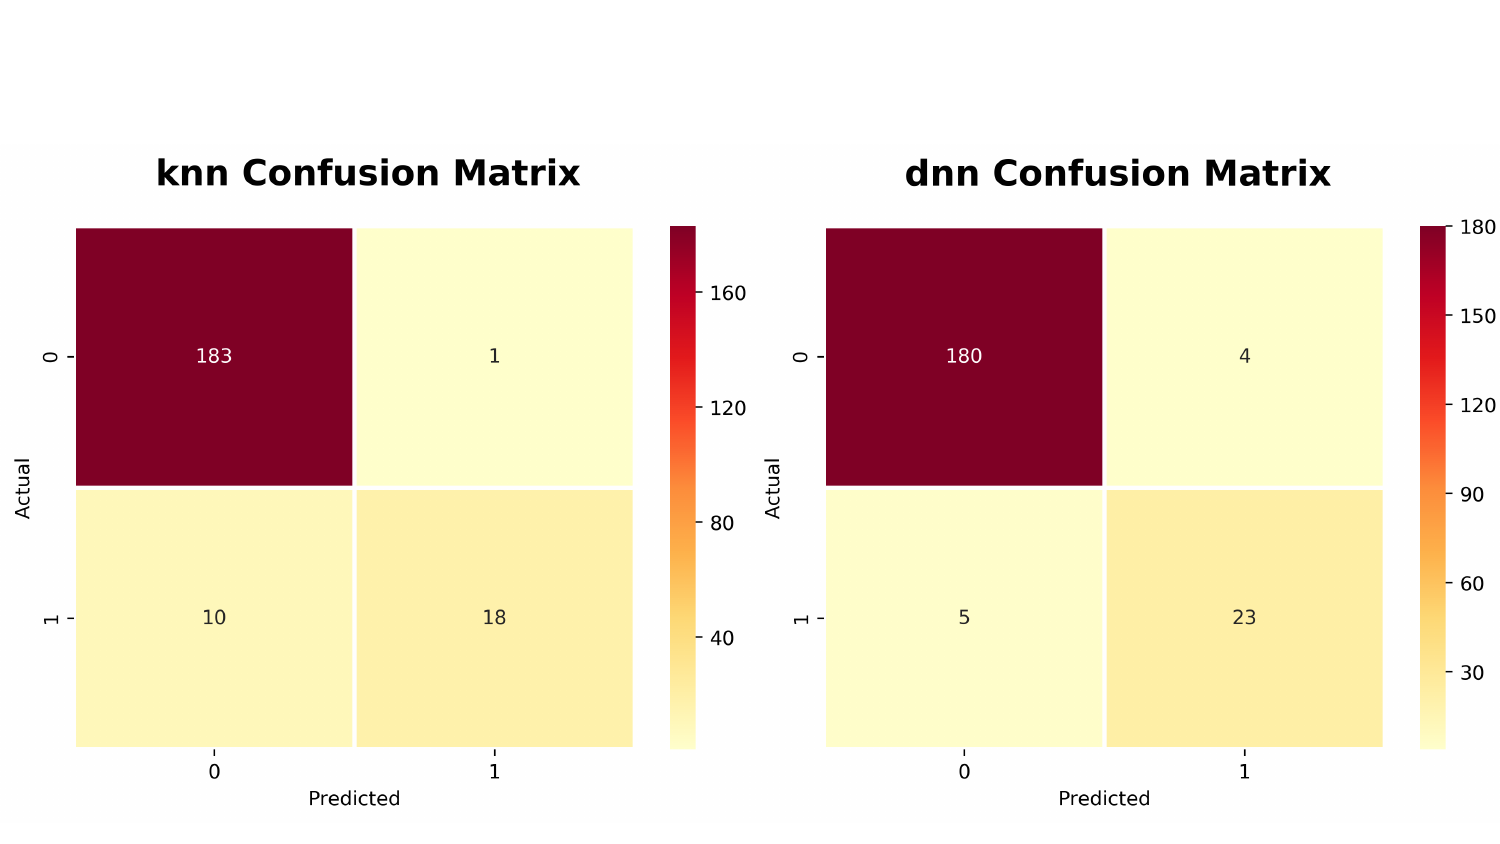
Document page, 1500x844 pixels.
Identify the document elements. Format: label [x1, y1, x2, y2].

picture [0, 144, 1500, 823]
